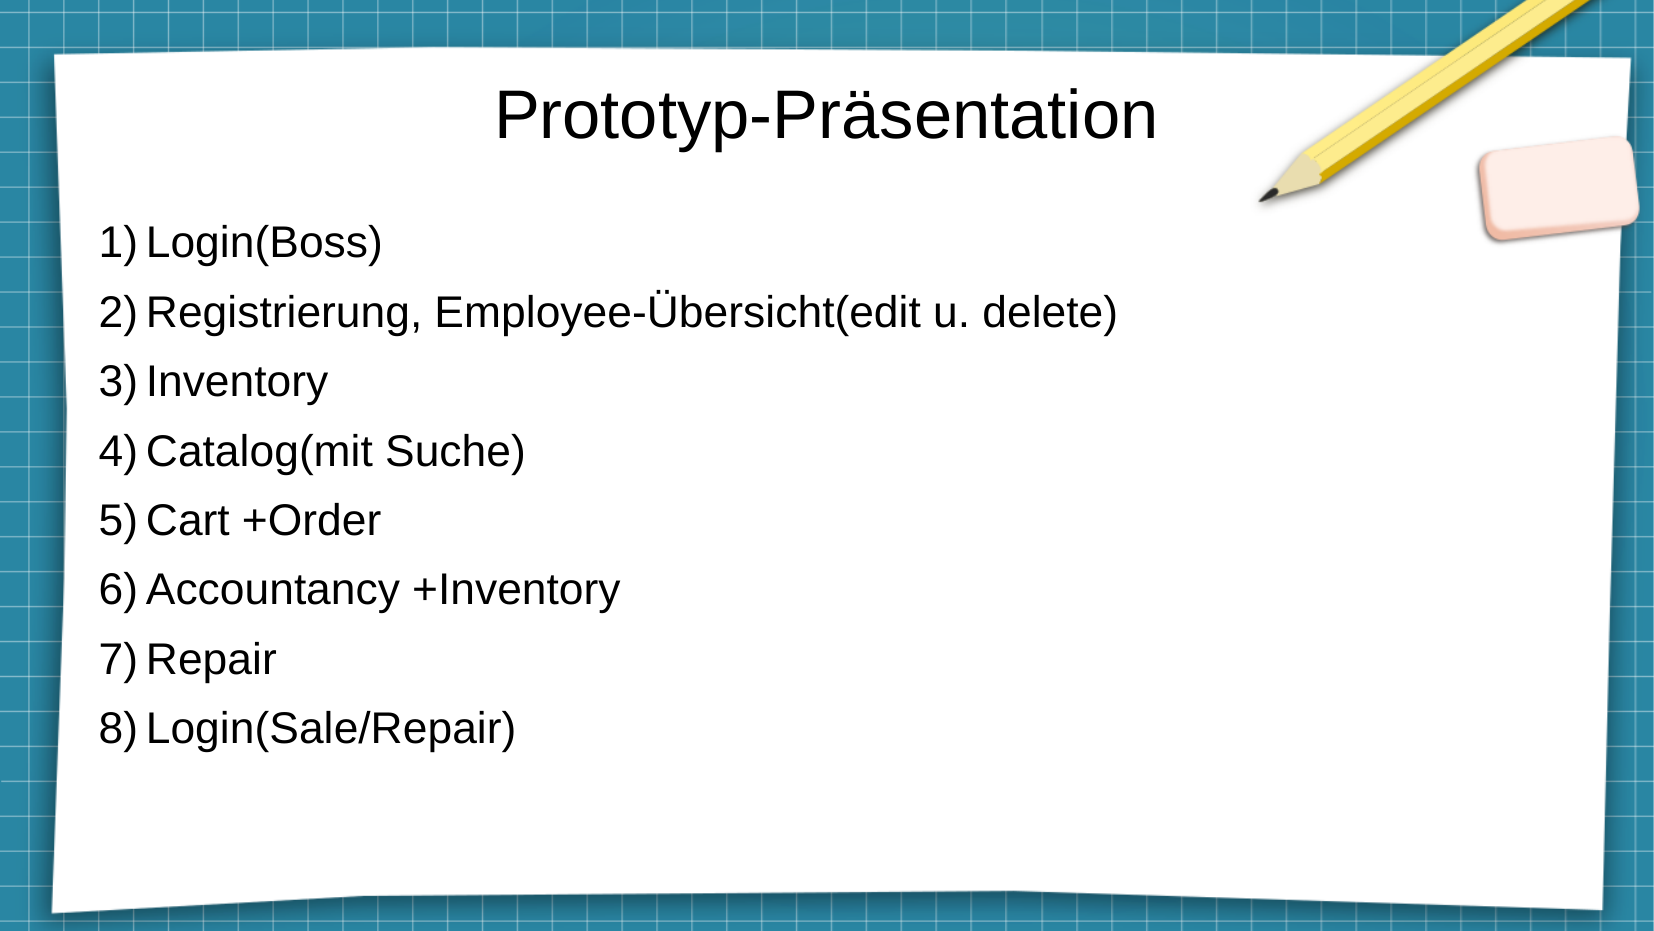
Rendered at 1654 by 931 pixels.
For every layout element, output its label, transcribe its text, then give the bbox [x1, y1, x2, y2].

list Login(Boss) Registrierung, Employee-Übersicht(edit u. delete) Inventory Catalog(mit Suche) Cart +Order Accountancy +Inventory Repair Login(Sale/Repair) [82, 217, 1571, 758]
title Prototyp-Präsentation [82, 37, 1571, 193]
picture [0, 0, 1654, 931]
